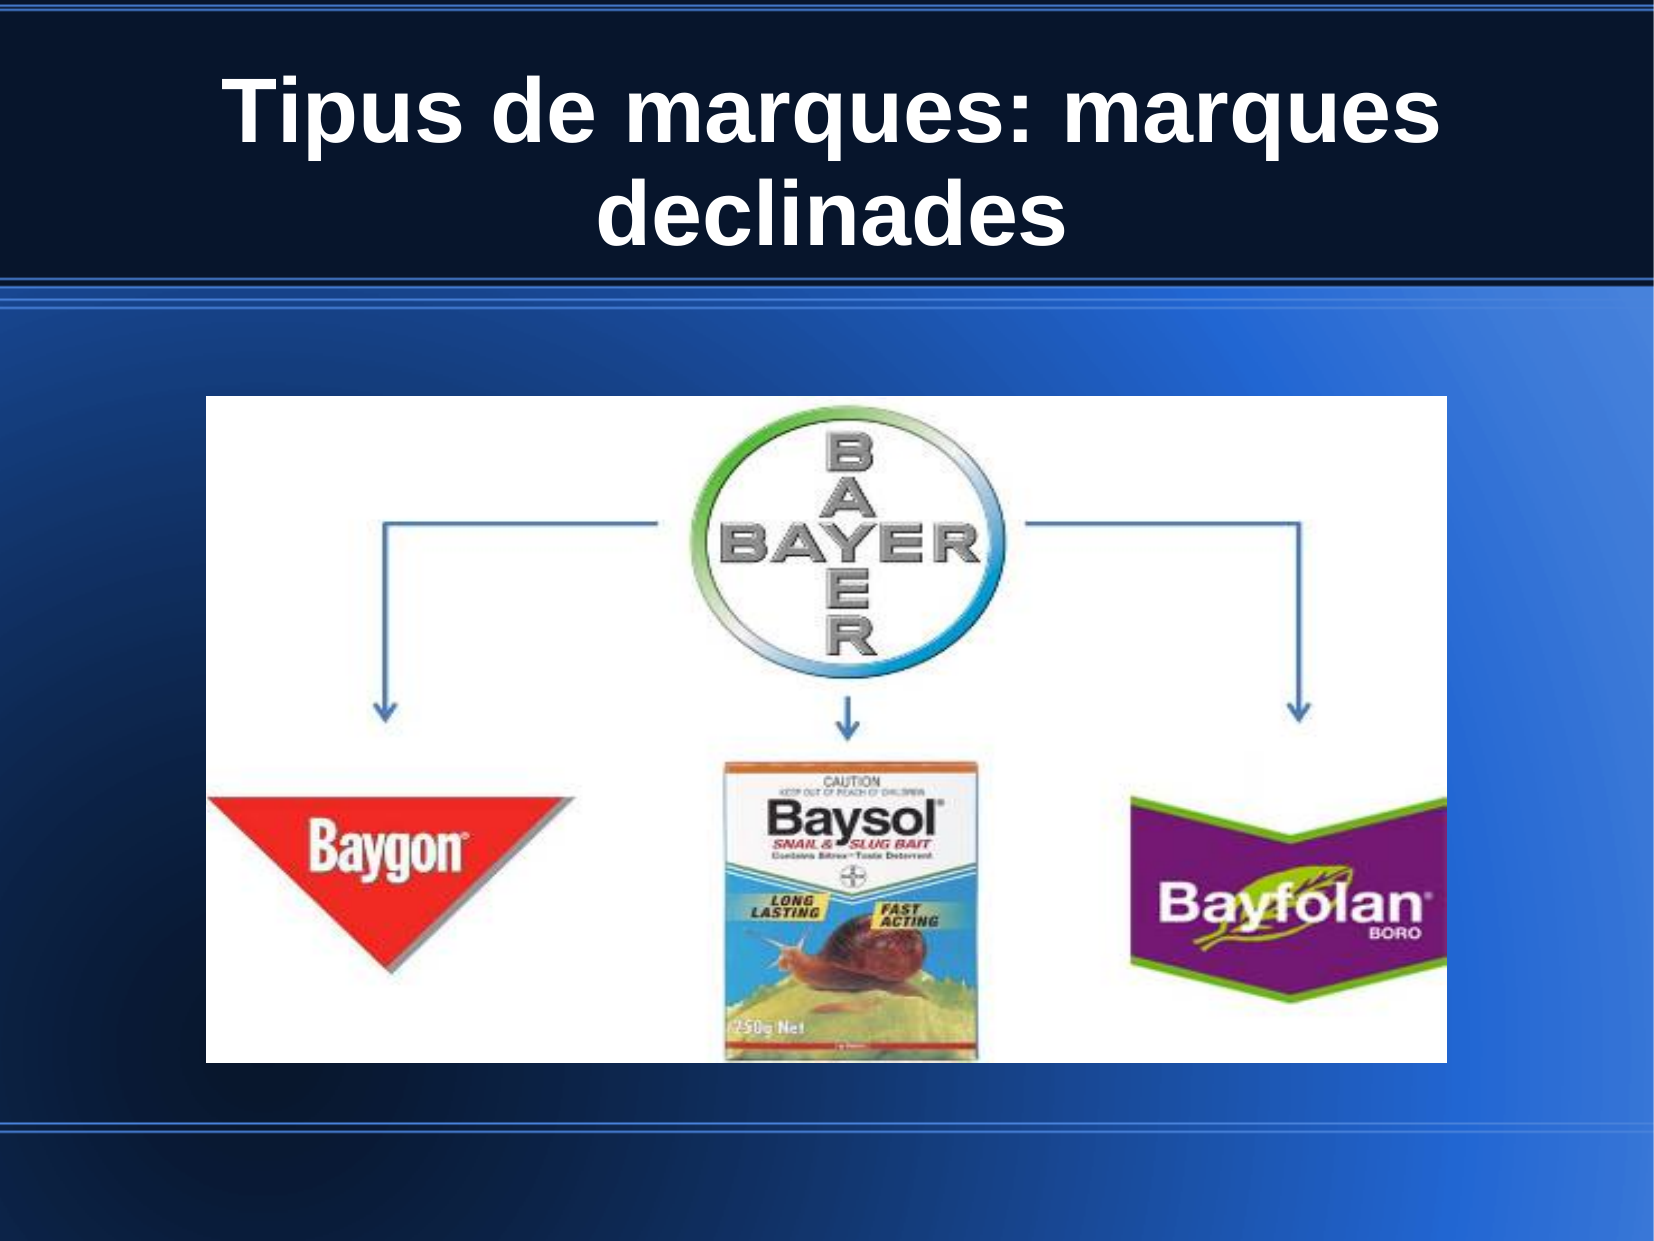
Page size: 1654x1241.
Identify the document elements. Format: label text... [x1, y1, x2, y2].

title Tipus de marques: marques declinades [88, 58, 1577, 266]
picture [0, 0, 1654, 1241]
